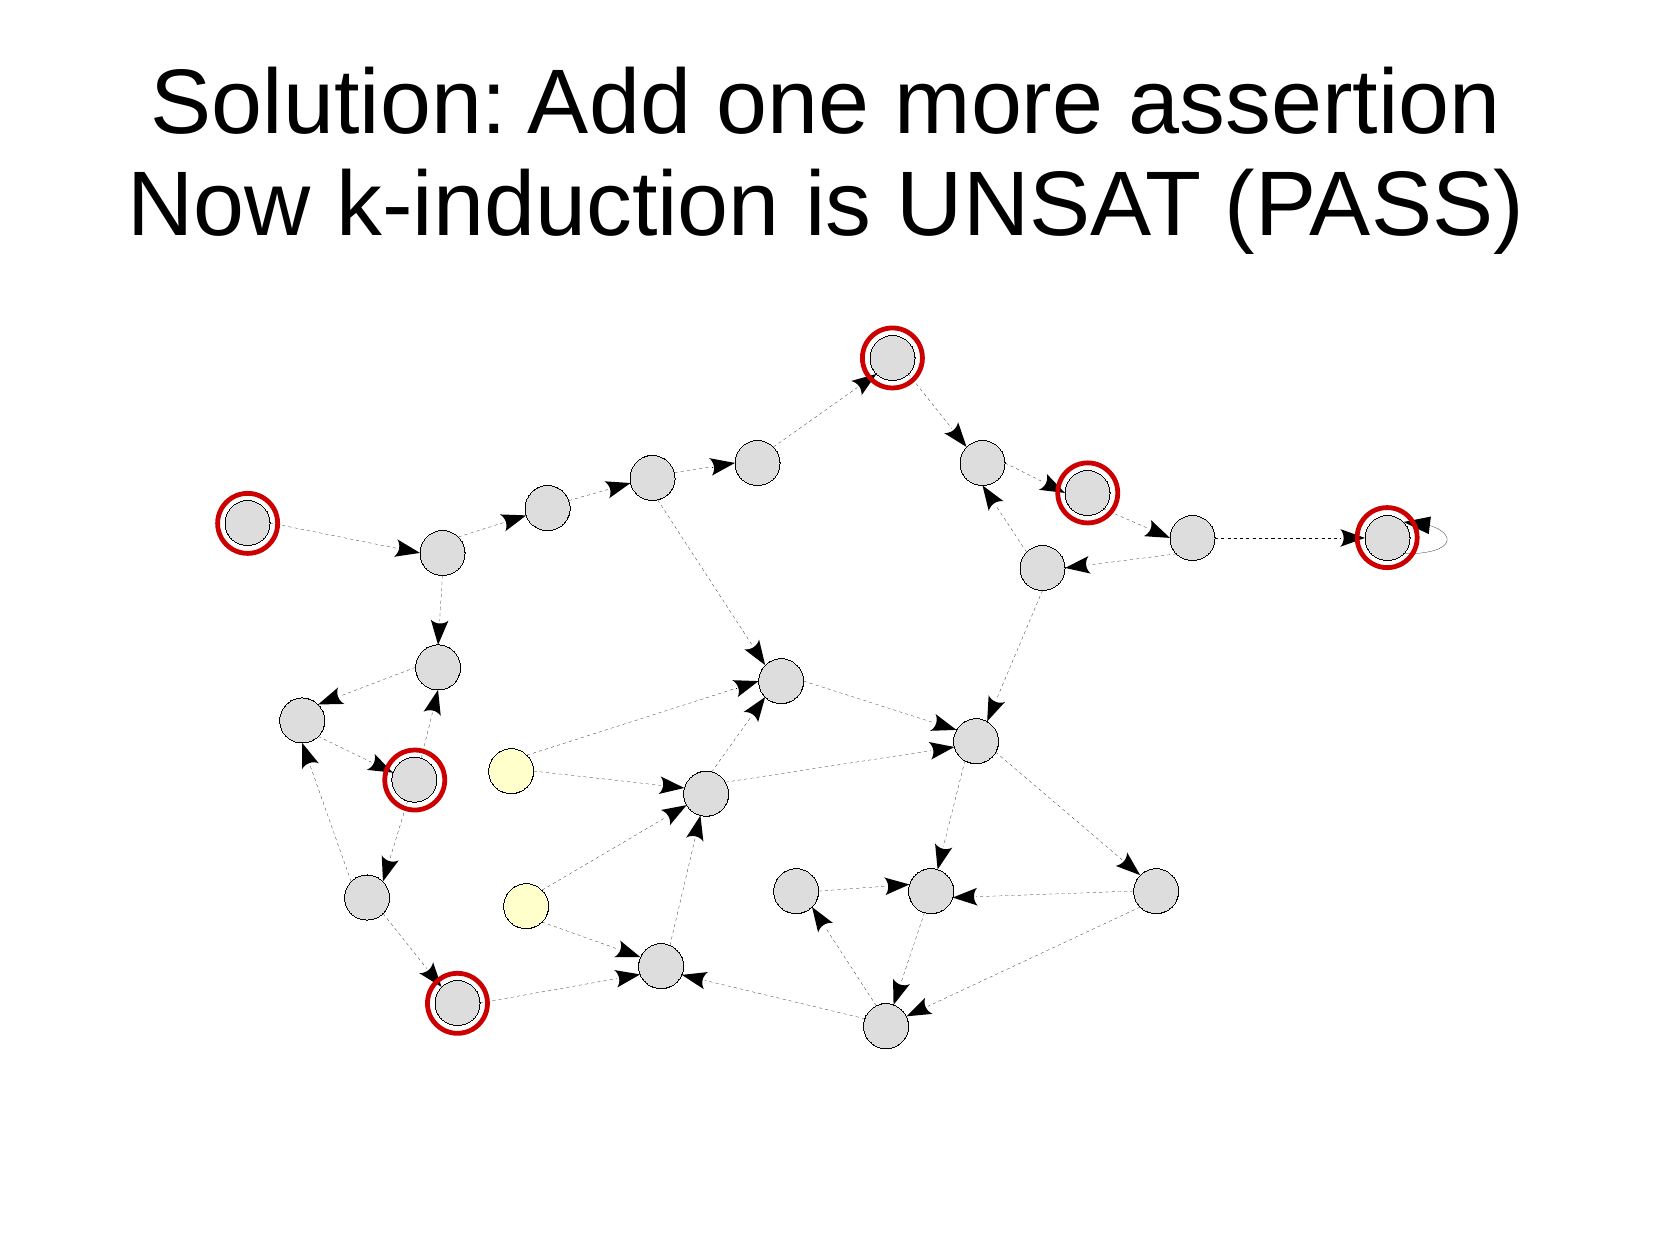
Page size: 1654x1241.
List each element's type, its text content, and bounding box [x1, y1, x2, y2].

text_box [773, 868, 819, 914]
text_box [735, 440, 781, 486]
text_box [758, 658, 804, 704]
text_box [420, 530, 466, 576]
text_box [279, 697, 325, 743]
text_box [1065, 470, 1111, 516]
text_box [870, 335, 916, 381]
text_box [683, 771, 729, 817]
text_box [503, 883, 549, 929]
text_box [638, 943, 684, 989]
text_box [225, 500, 270, 546]
text_box [960, 440, 1005, 486]
title Solution: Add one more assertion Now k-induction is UNSAT (PASS) [82, 49, 1571, 257]
text_box [391, 757, 437, 803]
text_box [1020, 545, 1065, 591]
text_box [435, 980, 480, 1026]
text_box [908, 868, 954, 914]
text_box [344, 874, 390, 921]
text_box [953, 718, 999, 764]
text_box [415, 644, 461, 690]
text_box [630, 455, 676, 501]
text_box [1365, 515, 1411, 561]
text_box [1133, 868, 1179, 914]
text_box [488, 748, 534, 794]
text_box [525, 485, 571, 531]
text_box [1170, 515, 1216, 561]
text_box [863, 1003, 909, 1049]
